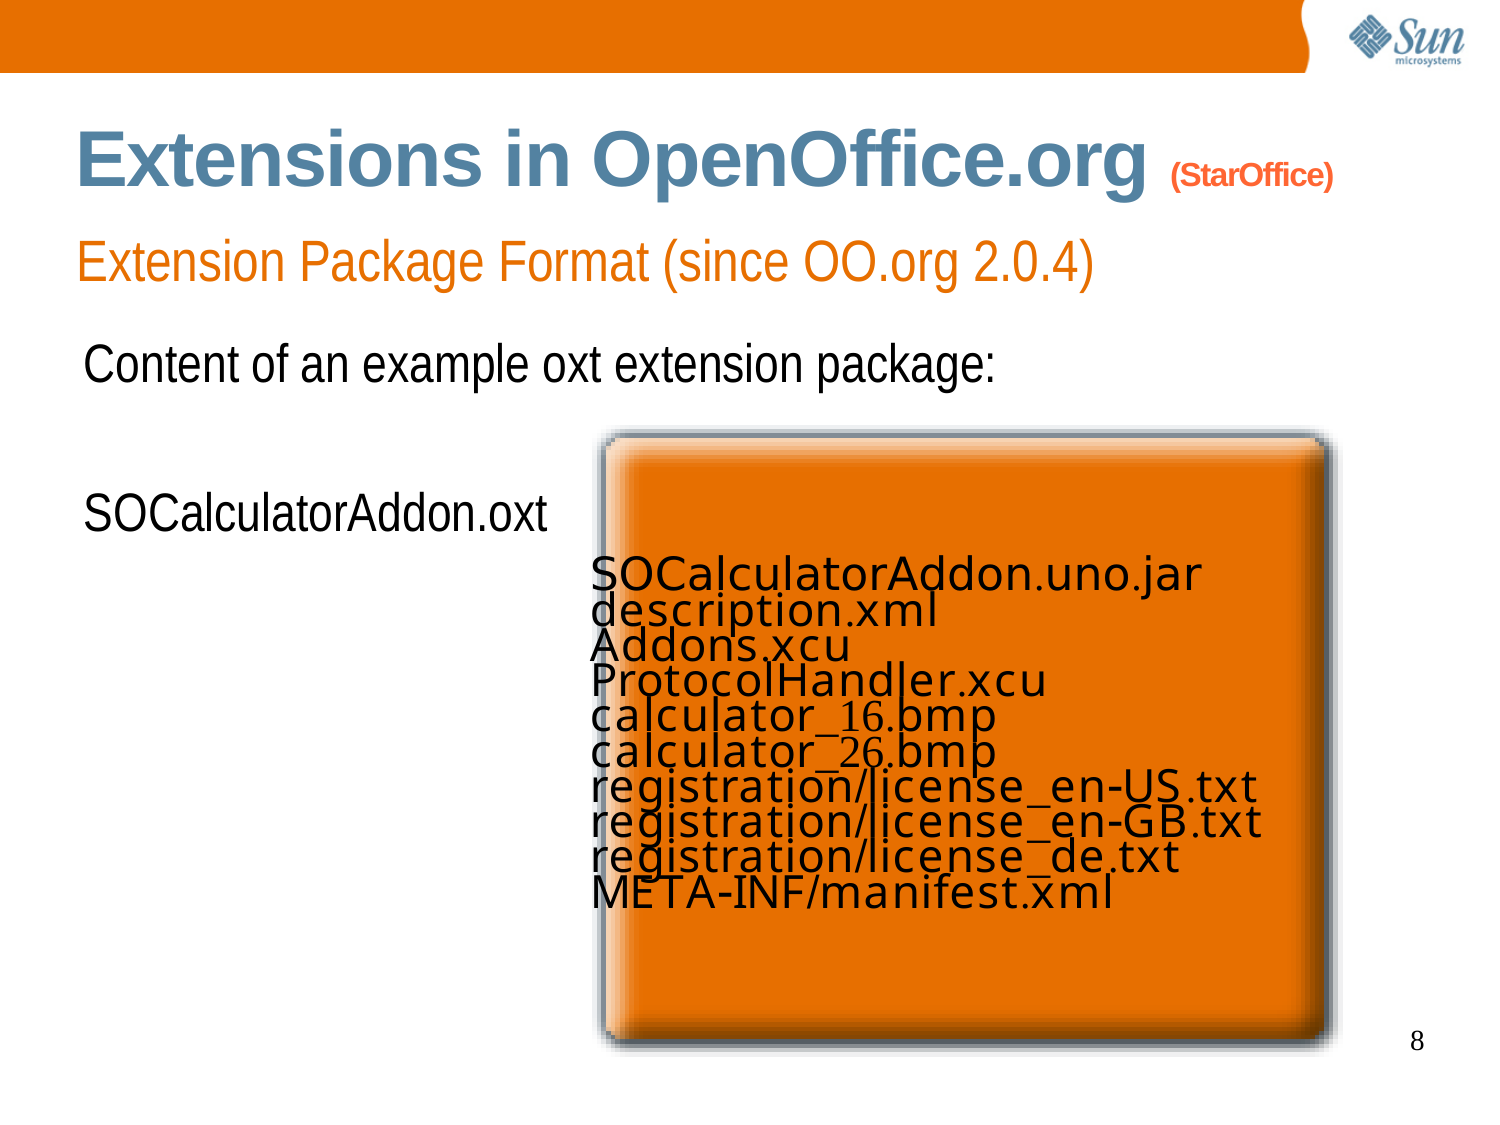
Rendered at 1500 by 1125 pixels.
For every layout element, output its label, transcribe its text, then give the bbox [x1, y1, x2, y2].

title Extensions in OpenOffice.org (StarOffice) [75, 123, 1437, 227]
list Content of an example oxt extension package: SOCalculatorAddon.oxt [64, 340, 1401, 1083]
picture [588, 421, 1343, 1057]
picture [0, 0, 1500, 73]
text_box Extension Package Format (since OO.org 2.0.4) [76, 236, 1344, 304]
